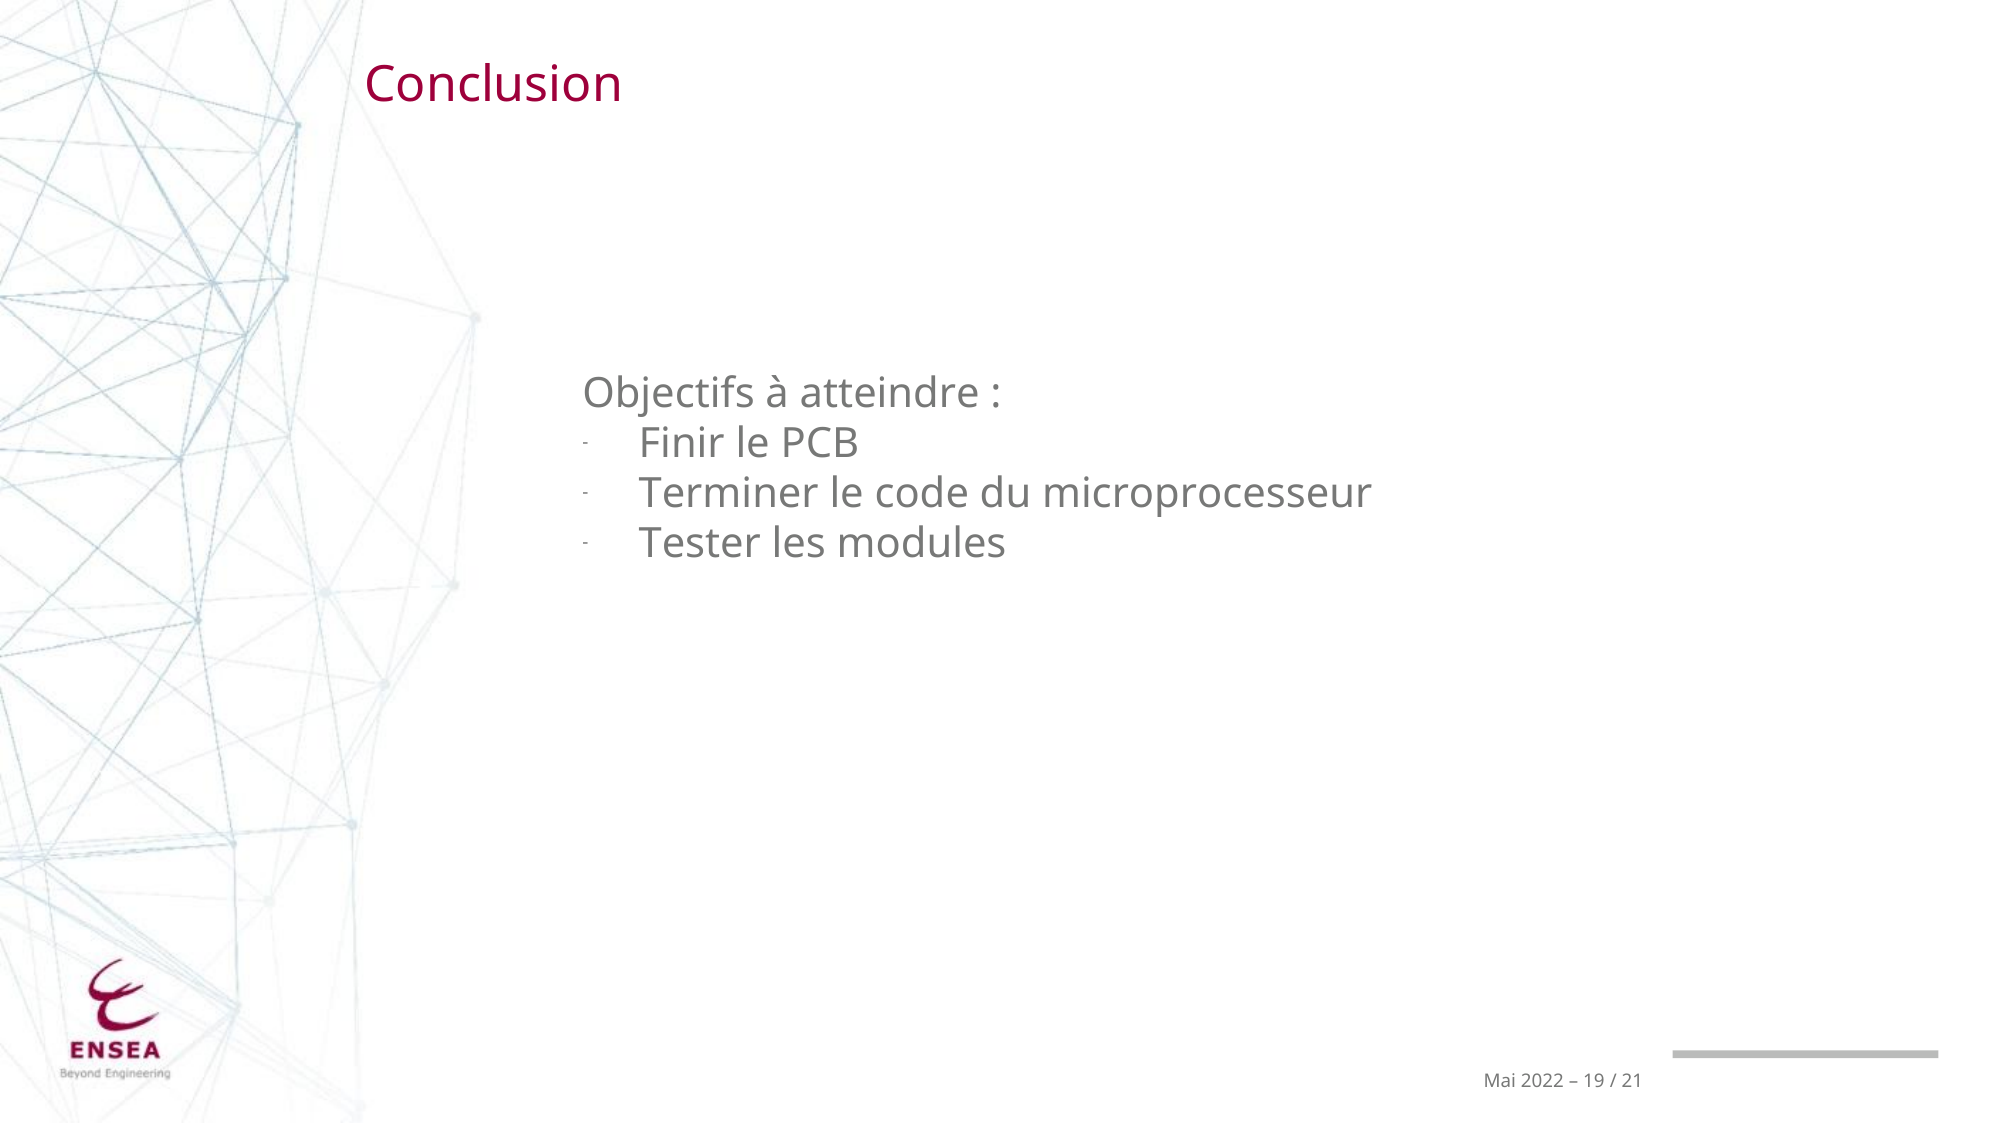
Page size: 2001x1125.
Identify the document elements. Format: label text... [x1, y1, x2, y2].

text_box Objectifs à atteindre : Finir le PCB Terminer le code du microprocesseur Tester les modules [567, 359, 1672, 624]
text_box Mai 2022 – ‹#› / 21 [1468, 1061, 1951, 1102]
text_box Conclusion [349, 44, 1273, 123]
text_box [1673, 1050, 1938, 1058]
